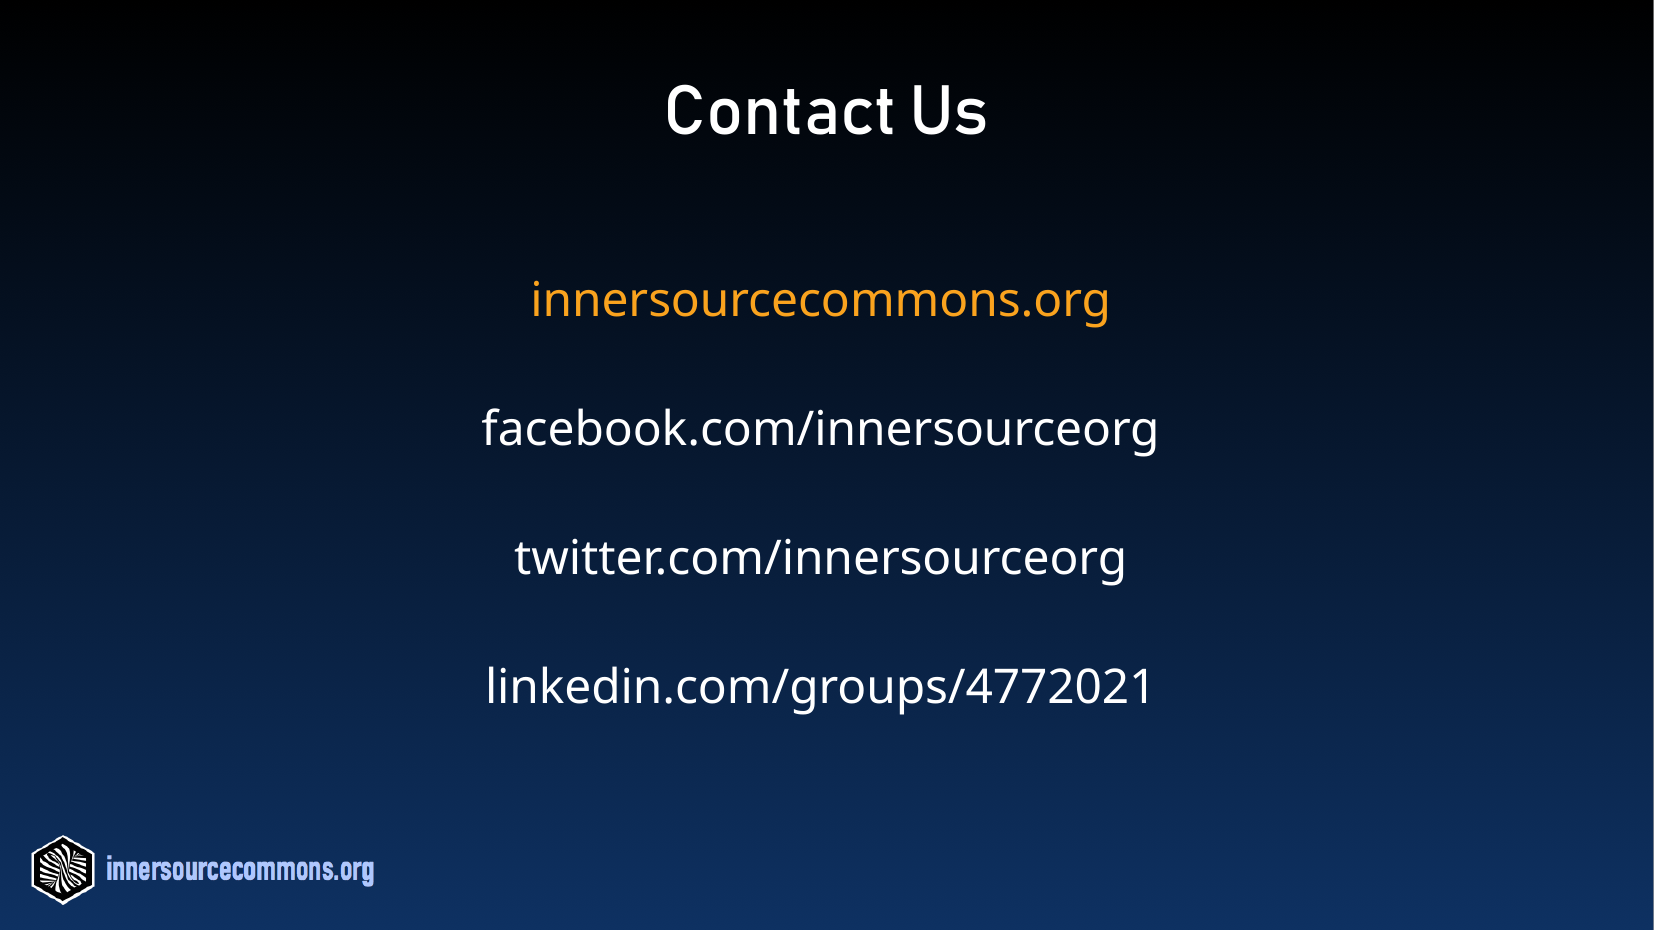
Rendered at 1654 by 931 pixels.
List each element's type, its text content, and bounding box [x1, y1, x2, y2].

list innersourcecommons.org facebook.com/innersourceorg twitter.com/innersourceorg linkedin.com/groups/4772021 [76, 182, 1565, 722]
picture [0, 0, 1654, 930]
title Contact Us [82, 37, 1571, 193]
